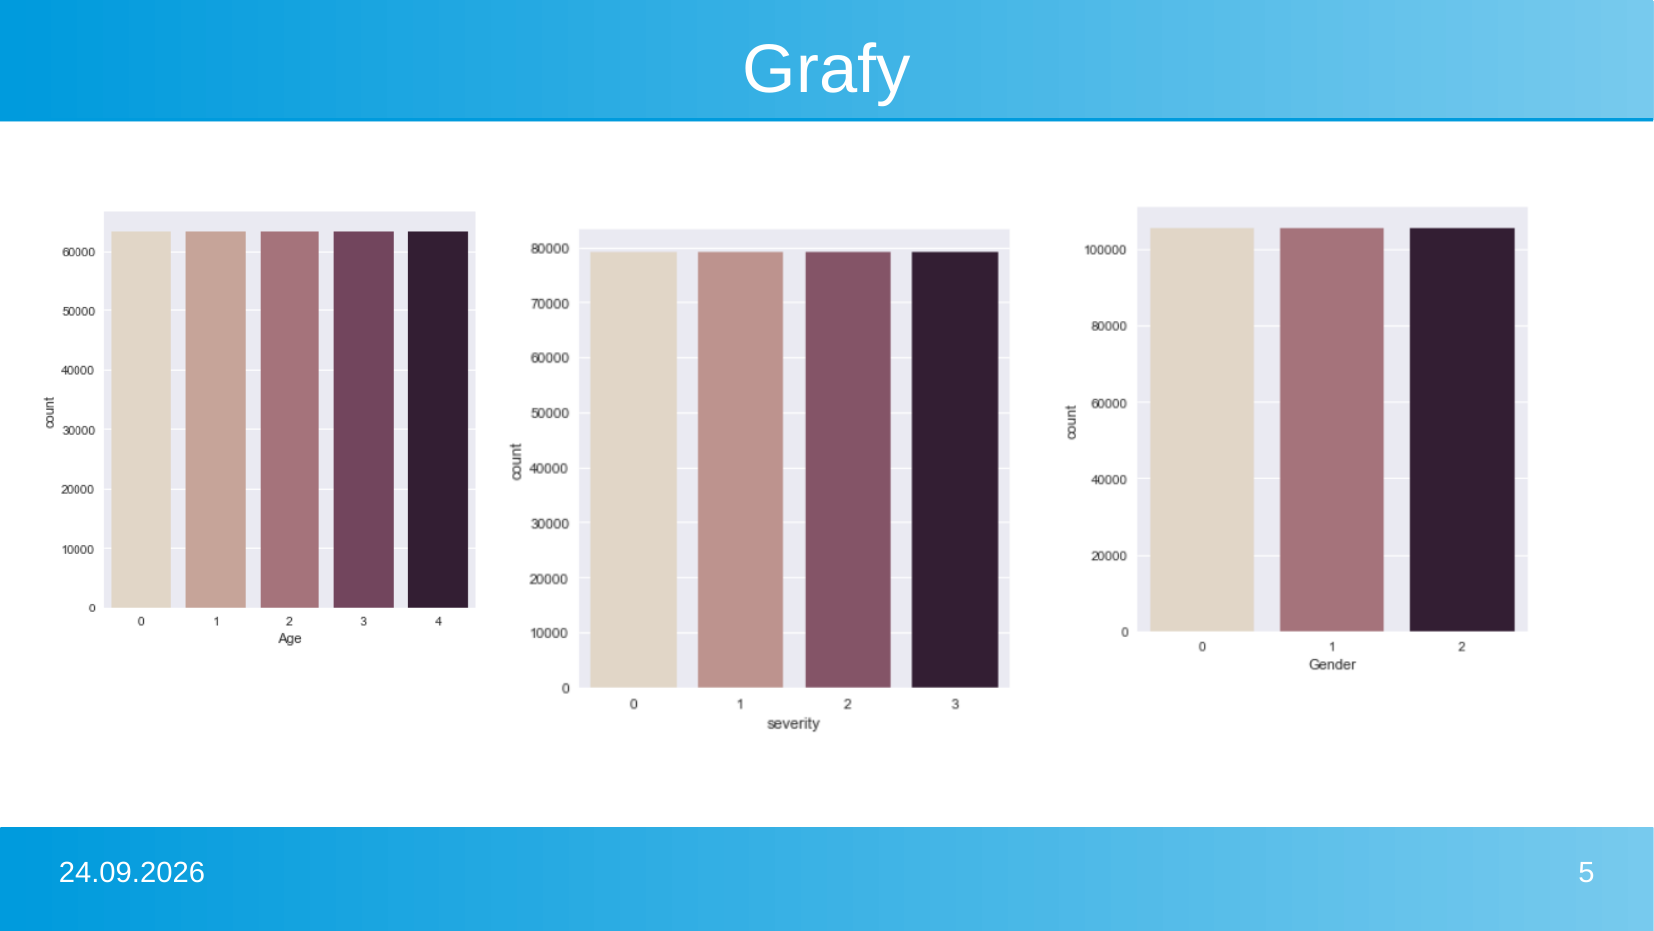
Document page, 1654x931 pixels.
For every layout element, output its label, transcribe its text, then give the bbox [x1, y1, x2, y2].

picture [29, 195, 1565, 739]
title Grafy [59, 29, 1595, 108]
